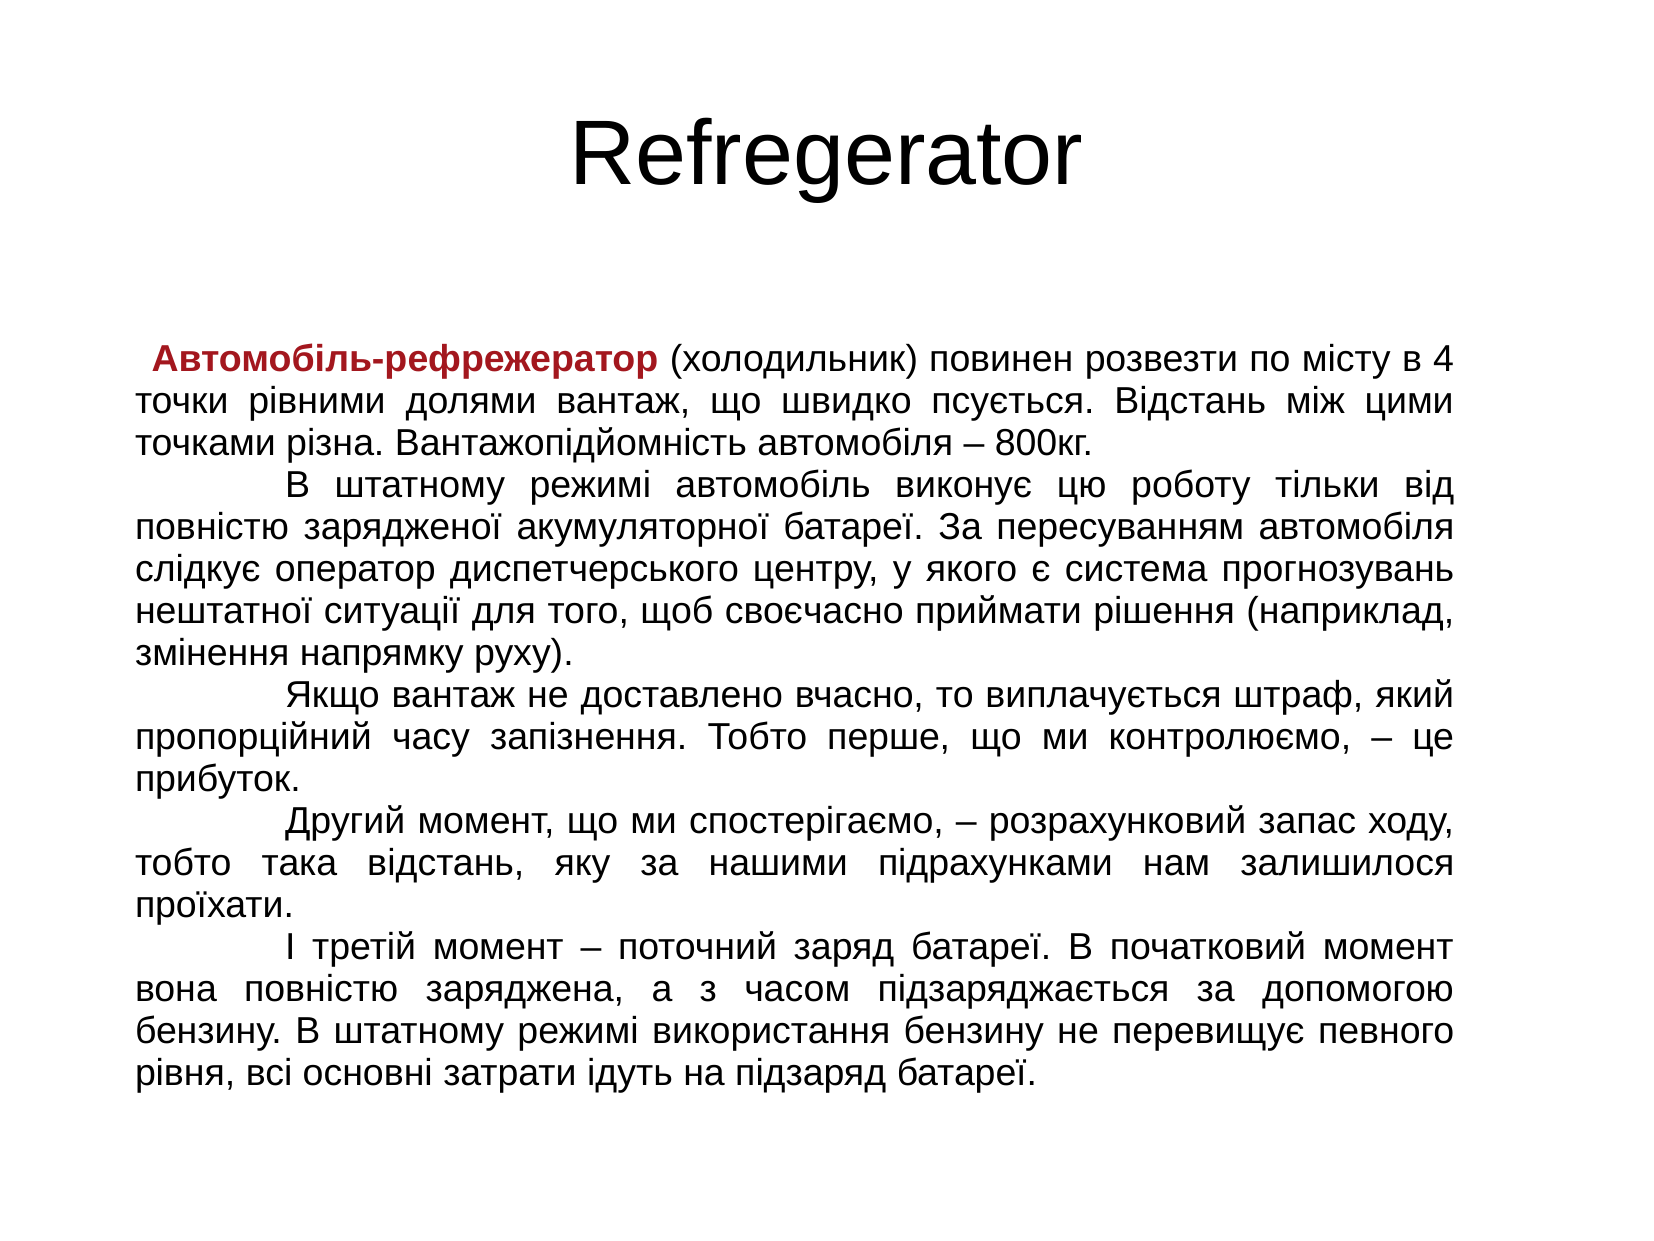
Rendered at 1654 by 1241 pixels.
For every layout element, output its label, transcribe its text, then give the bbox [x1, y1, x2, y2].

title Refregerator [82, 49, 1571, 257]
list Автомобіль-рефрежератор (холодильник) повинен розвезти по місту в 4 точки рівними долями вантаж, що швидко псується. Відстань між цими точками різна. Вантажопідйомність автомобіля – 800кг. В штатному режимі автомобіль виконує цю роботу тільки від повністю зарядженої акумуляторної батареї. За пересуванням автомобіля слідкує оператор диспетчерського центру, у якого є система прогнозувань нештатної ситуації для того, щоб своєчасно приймати рішення (наприклад, змінення напрямку руху). Якщо вантаж не доставлено вчасно, то виплачується штраф, який пропорційний часу запізнення. Тобто перше, що ми контролюємо, – це прибуток. Другий момент, що ми спостерігаємо, – розрахунковий запас ходу, тобто така відстань, яку за нашими підрахунками нам залишилося проїхати. І третій момент – поточний заряд батареї. В початковий момент вона повністю заряджена, а з часом підзаряджається за допомогою бензину. В штатному режимі використання бензину не перевищує певного рівня, всі основні затрати ідуть на підзаряд батареї. [120, 330, 1471, 1117]
